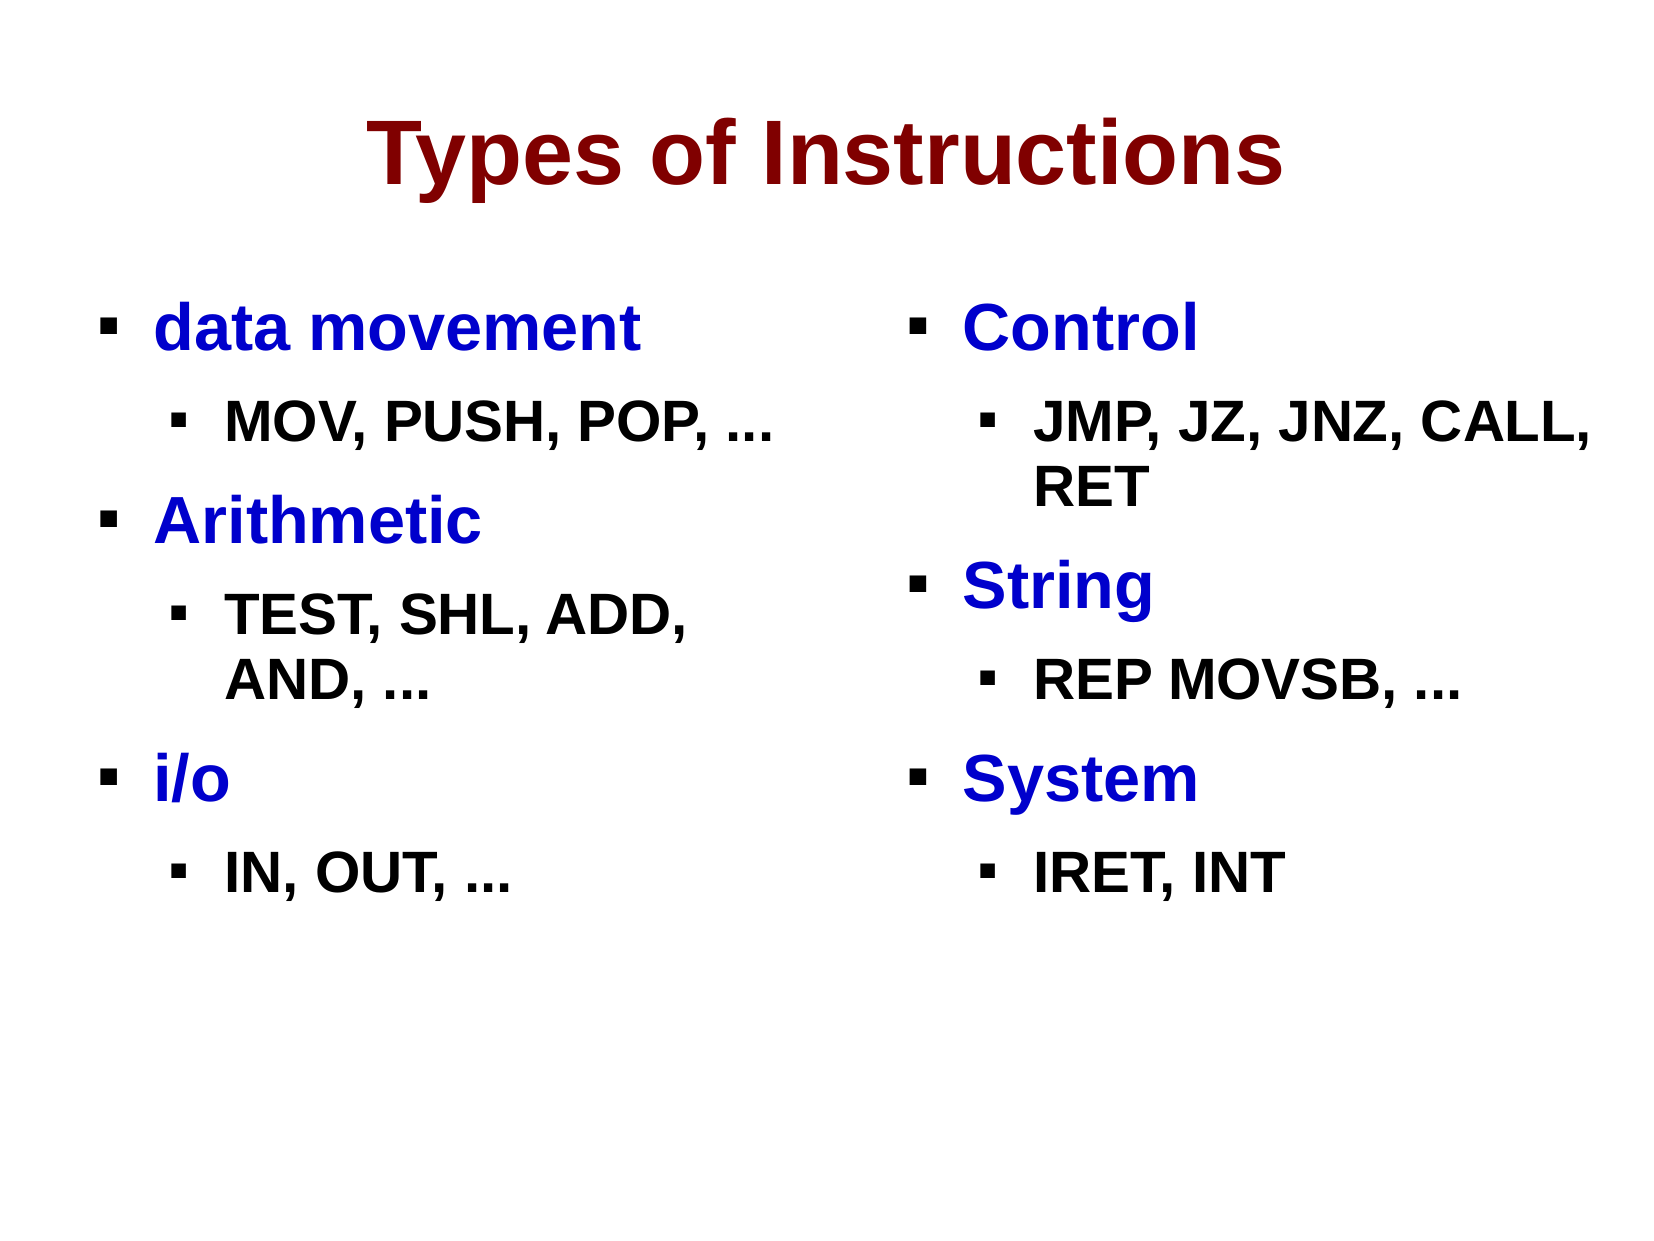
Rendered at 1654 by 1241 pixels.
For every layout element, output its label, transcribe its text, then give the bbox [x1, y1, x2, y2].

list Control JMP, JZ, JNZ, CALL, RET String REP MOVSB, ... System IRET, INT [891, 290, 1619, 1010]
title Types of Instructions [82, 49, 1571, 257]
list data movement MOV, PUSH, POP, ... Arithmetic TEST, SHL, ADD, AND, ... i/o IN, OUT, ... [82, 290, 809, 1010]
